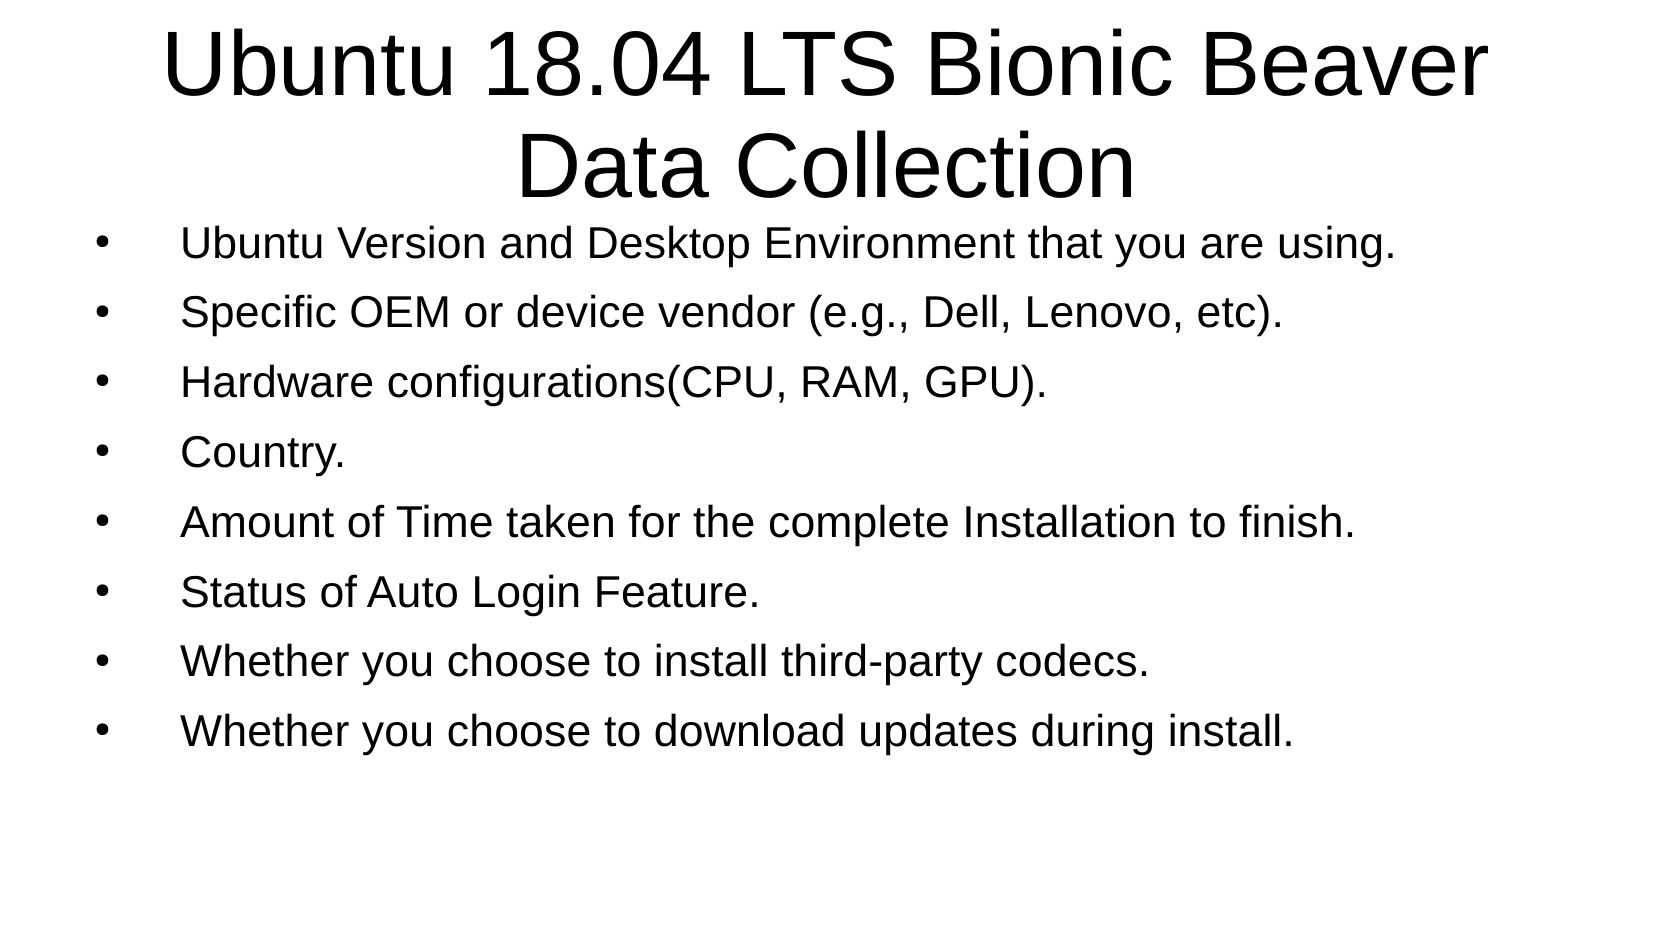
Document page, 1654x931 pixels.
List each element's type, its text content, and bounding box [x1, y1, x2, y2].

list Ubuntu Version and Desktop Environment that you are using. Specific OEM or device vendor (e.g., Dell, Lenovo, etc). Hardware configurations(CPU, RAM, GPU). Country. Amount of Time taken for the complete Installation to finish. Status of Auto Login Feature. Whether you choose to install third-party codecs. Whether you choose to download updates during install. [82, 217, 1571, 758]
title Ubuntu 18.04 LTS Bionic Beaver Data Collection [82, 12, 1571, 217]
